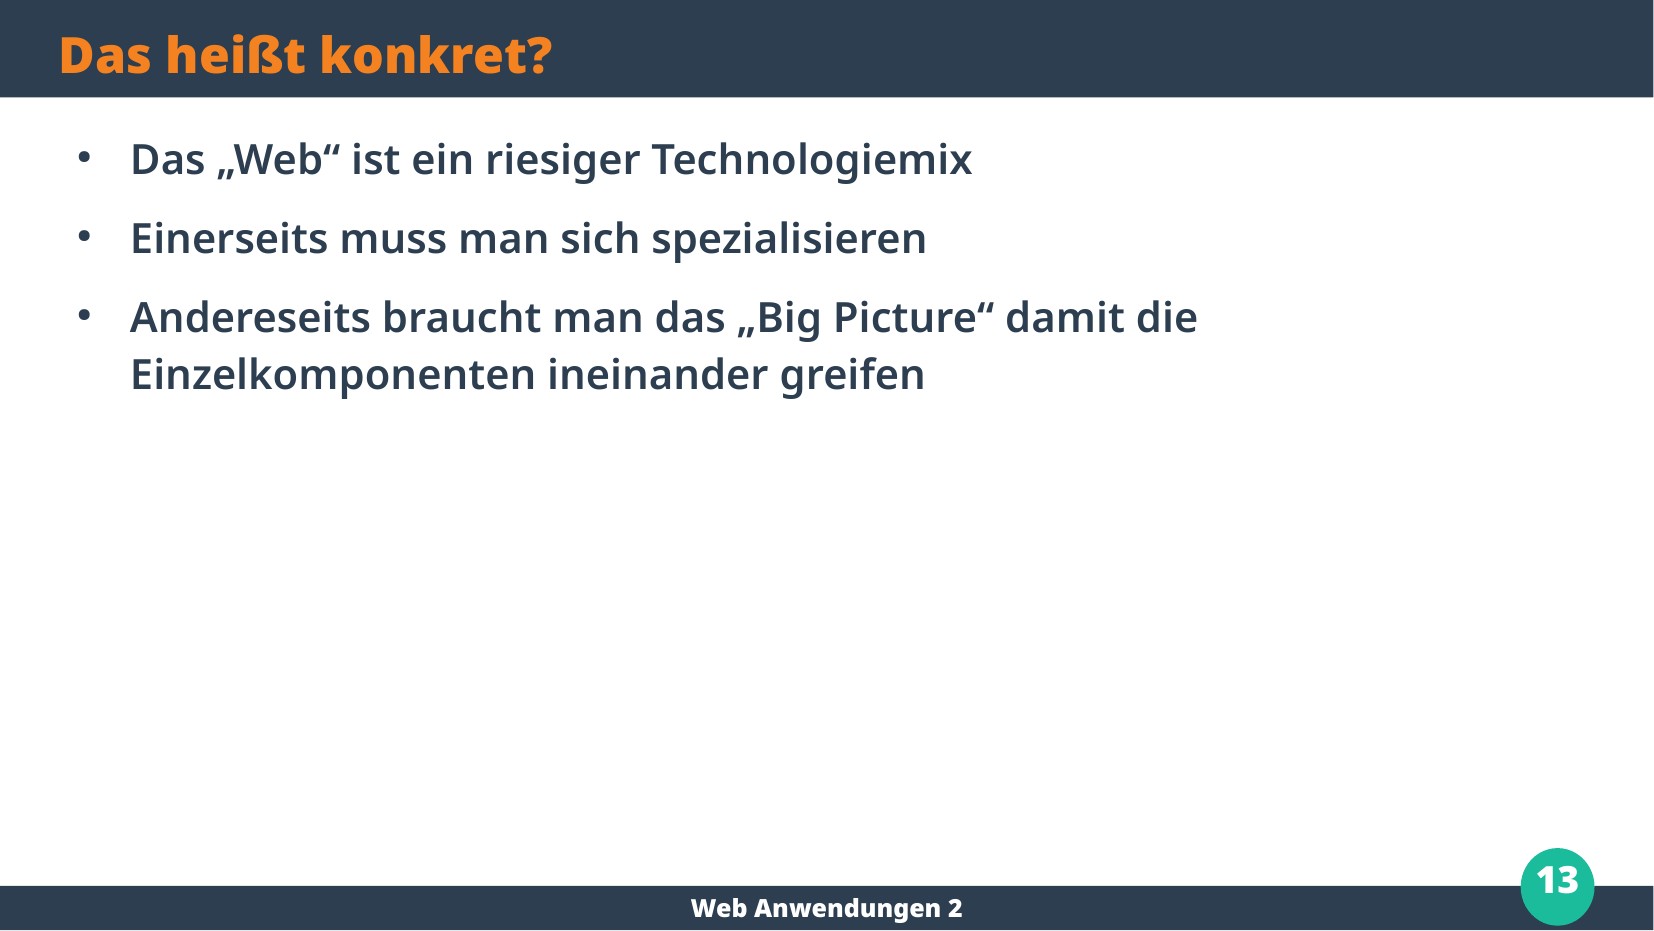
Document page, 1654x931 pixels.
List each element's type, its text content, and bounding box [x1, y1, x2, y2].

title Das heißt konkret? [59, 8, 1595, 89]
list Das „Web“ ist ein riesiger Technologiemix Einerseits muss man sich spezialisieren Andereseits braucht man das „Big Picture“ damit die Einzelkomponenten ineinander greifen [59, 129, 1595, 864]
